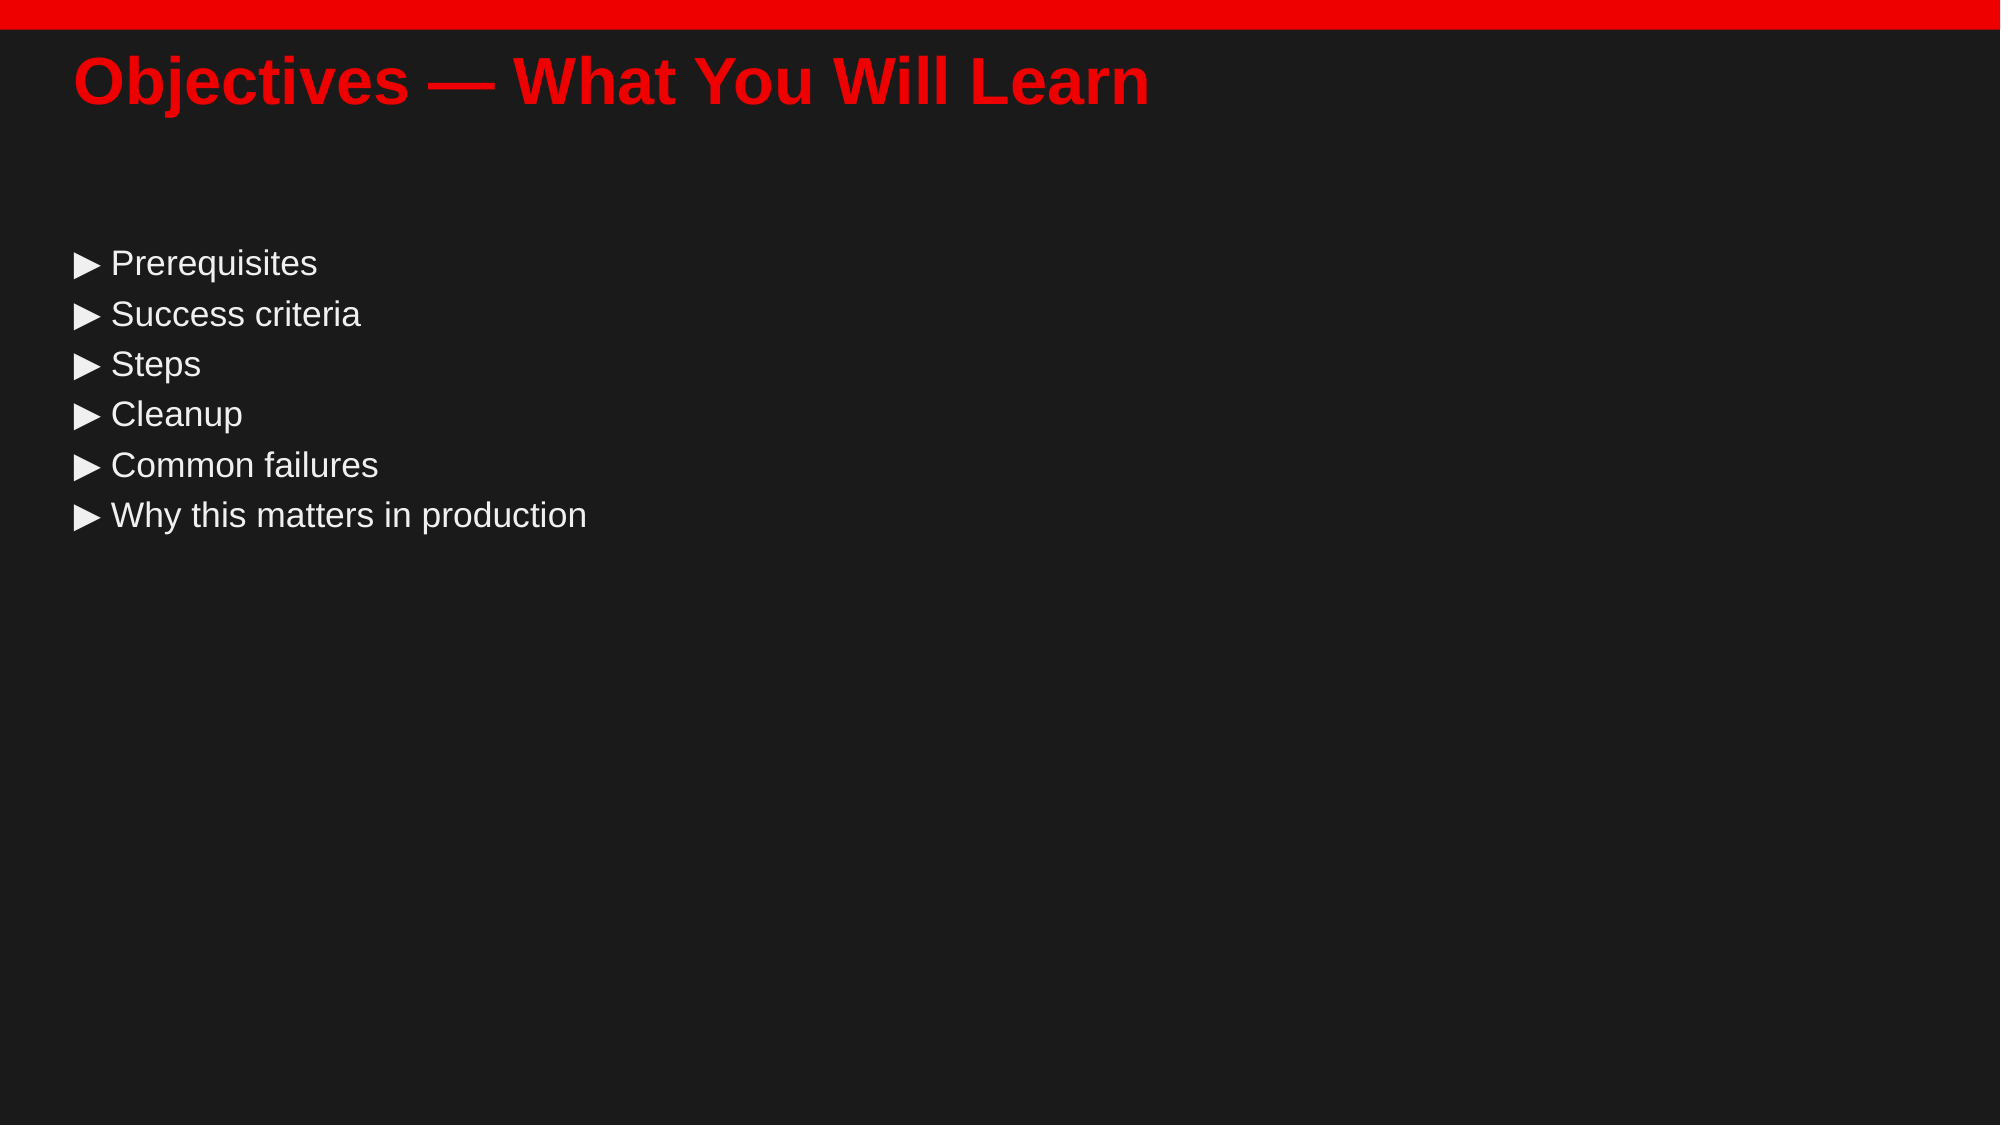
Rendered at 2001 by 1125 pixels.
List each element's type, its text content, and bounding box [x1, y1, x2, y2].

text_box [0, 0, 2001, 30]
text_box Objectives — What You Will Learn [59, 36, 1942, 208]
text_box ▶ Prerequisites ▶ Success criteria ▶ Steps ▶ Cleanup ▶ Common failures ▶ Why this matters in production [59, 236, 1942, 1037]
